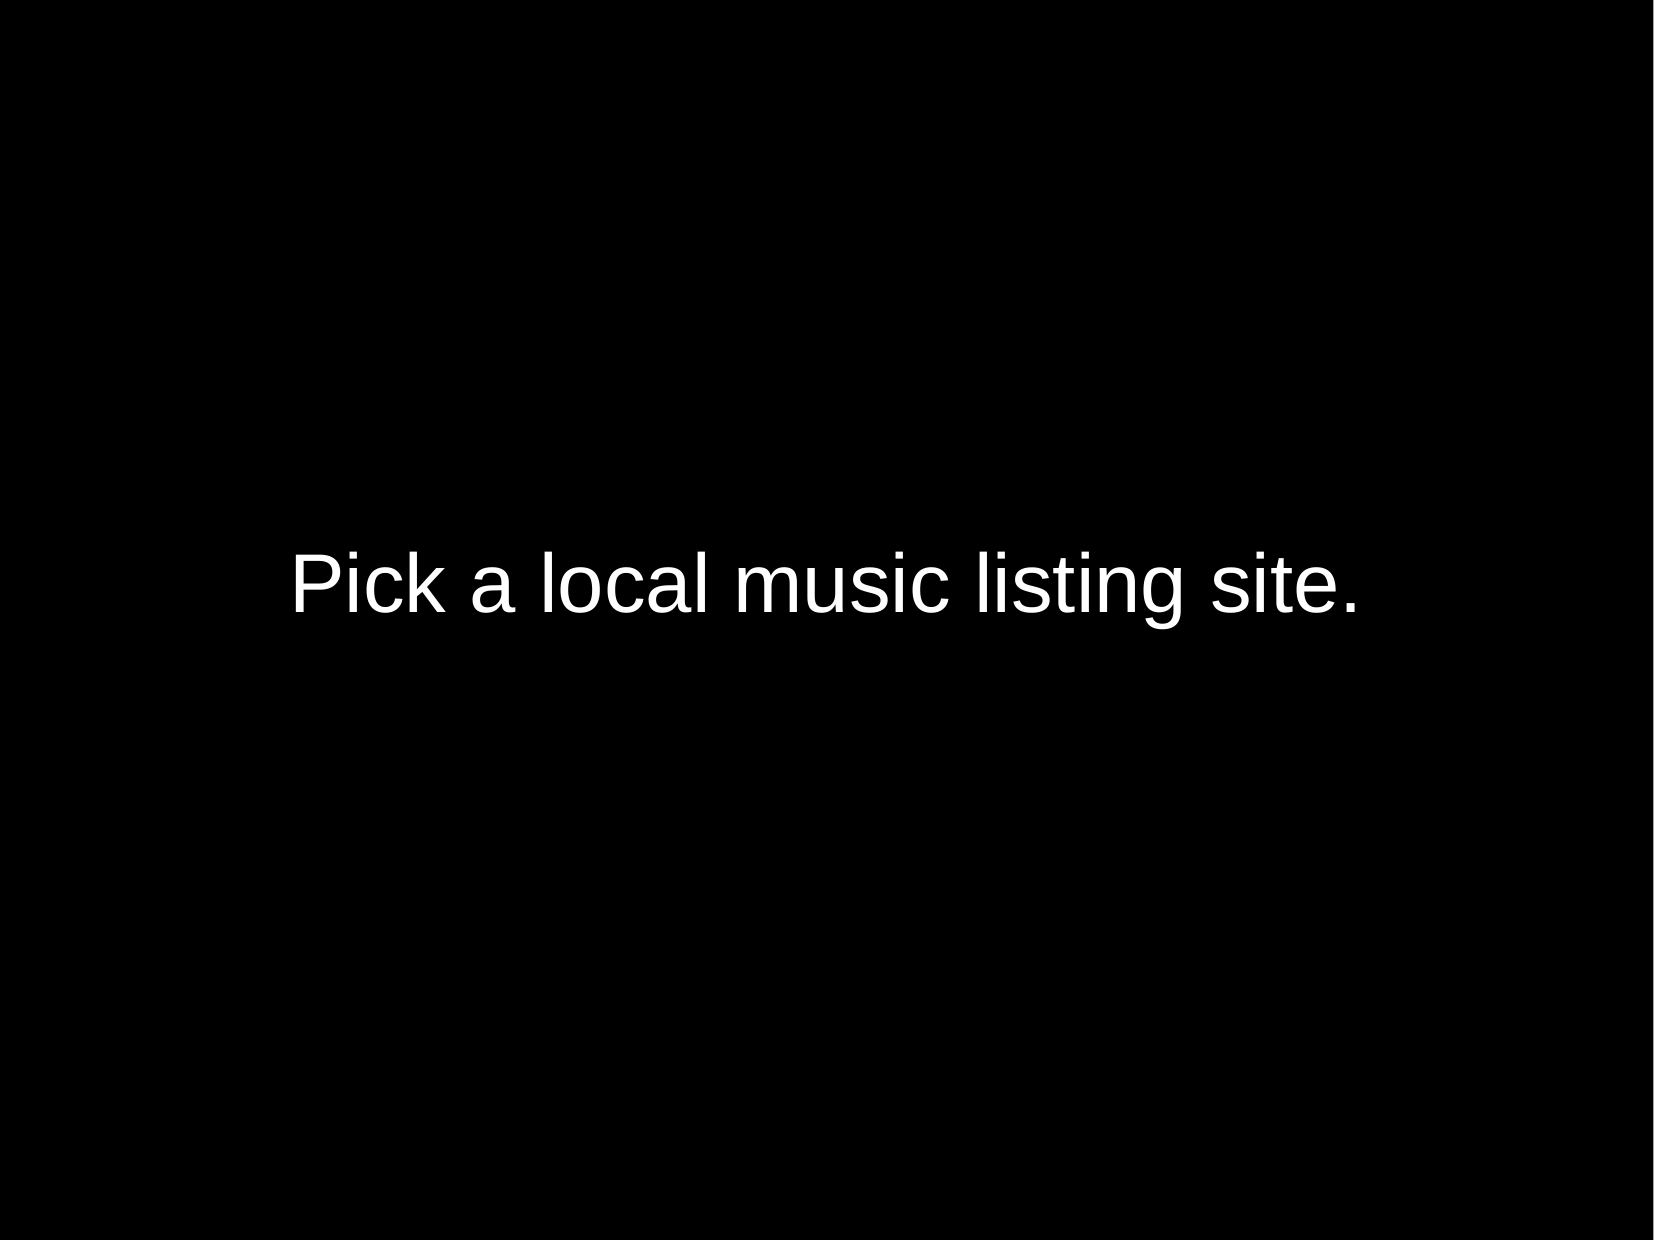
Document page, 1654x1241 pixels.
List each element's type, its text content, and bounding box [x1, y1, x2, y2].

subtitle Pick a local music listing site. [82, 49, 1571, 1119]
